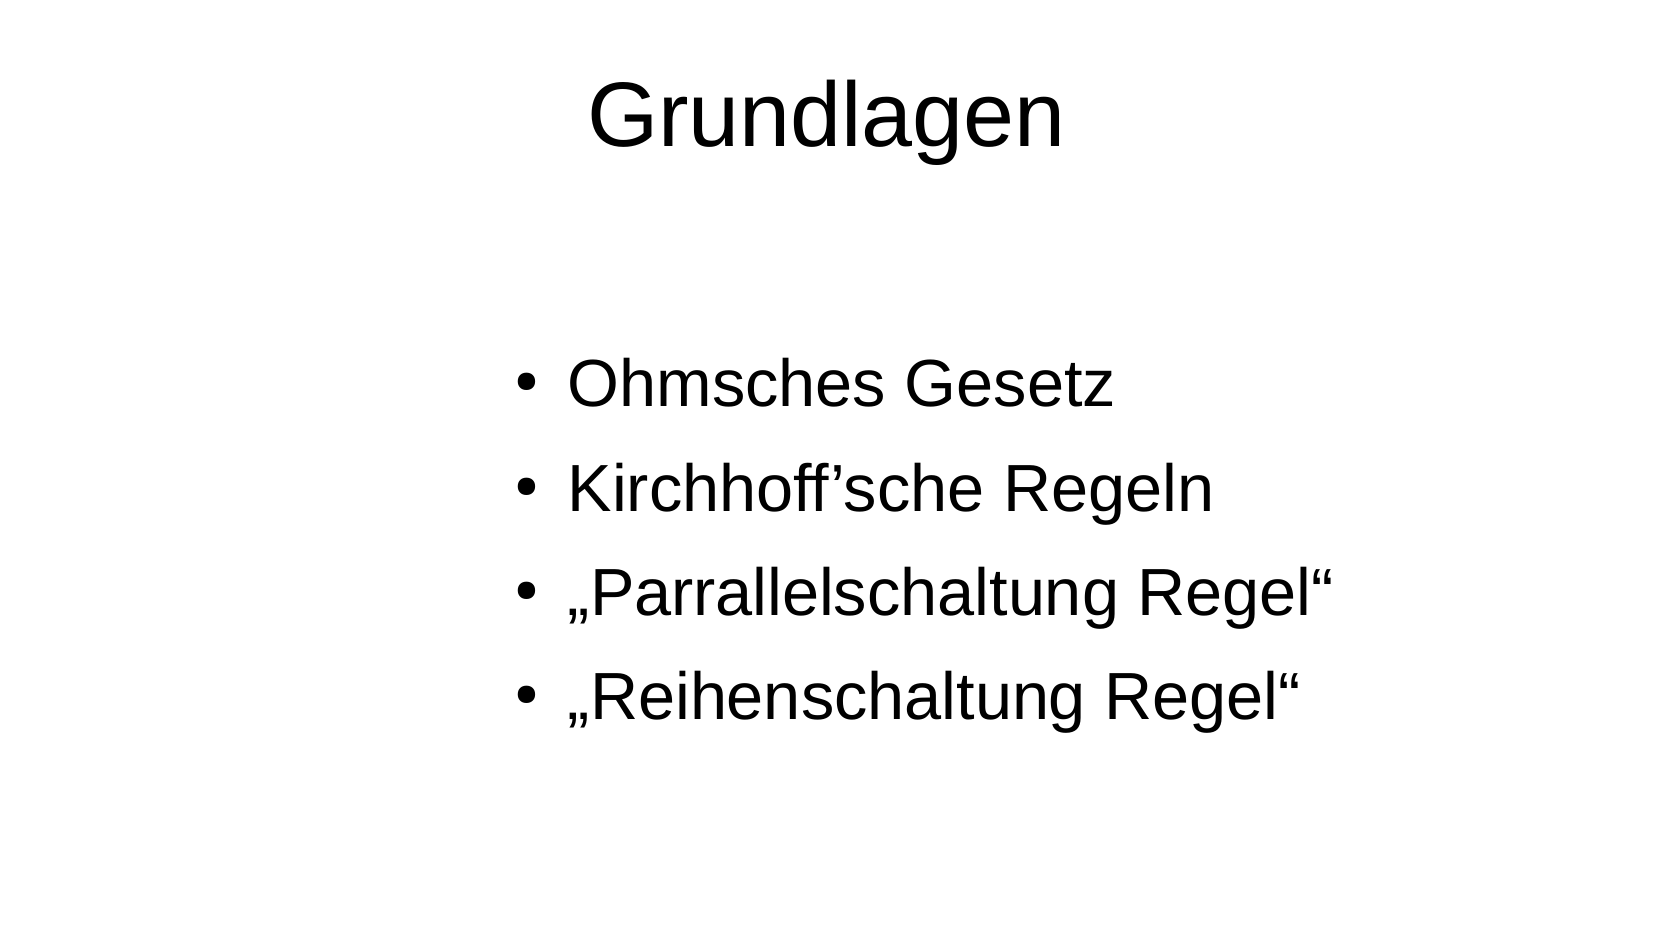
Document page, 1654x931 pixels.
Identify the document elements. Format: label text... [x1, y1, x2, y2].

list Ohmsches Gesetz Kirchhoff’sche Regeln „Parrallelschaltung Regel“ „Reihenschaltung Regel“ [496, 270, 1537, 810]
title Grundlagen [82, 37, 1571, 193]
